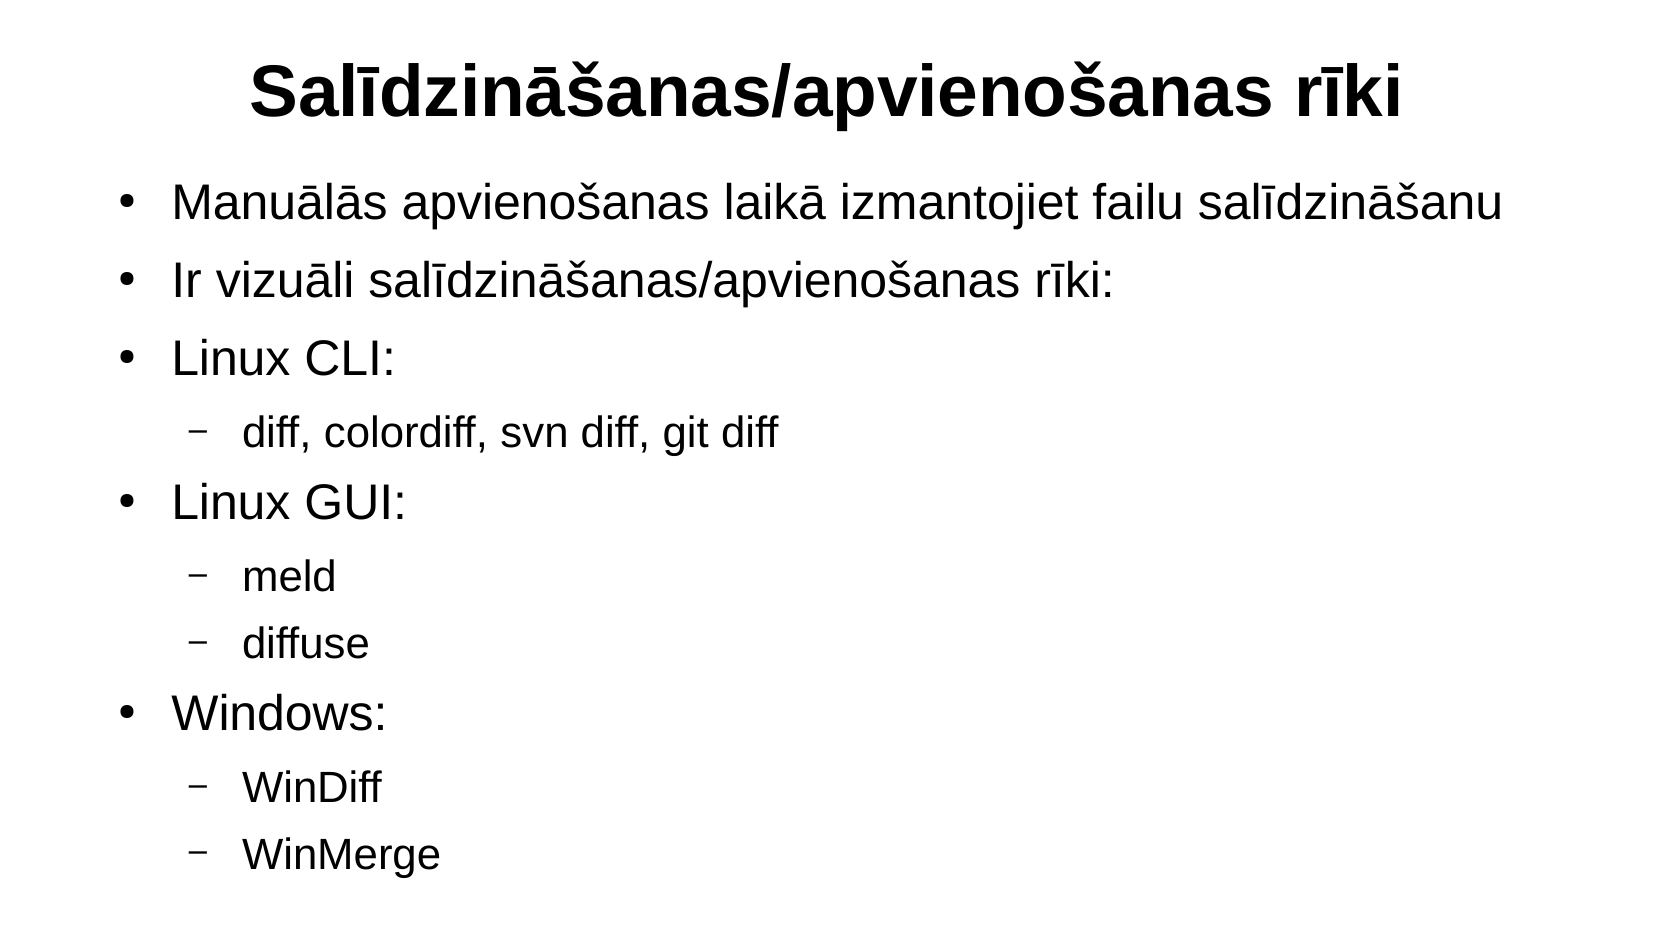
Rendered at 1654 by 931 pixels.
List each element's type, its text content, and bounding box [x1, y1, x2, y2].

list Manuālās apvienošanas laikā izmantojiet failu salīdzināšanu Ir vizuāli salīdzināšanas/apvienošanas rīki: Linux CLI: diff, colordiff, svn diff, git diff Linux GUI: meld diffuse Windows: WinDiff WinMerge [82, 168, 1538, 889]
title Salīdzināšanas/apvienošanas rīki [82, 37, 1571, 147]
